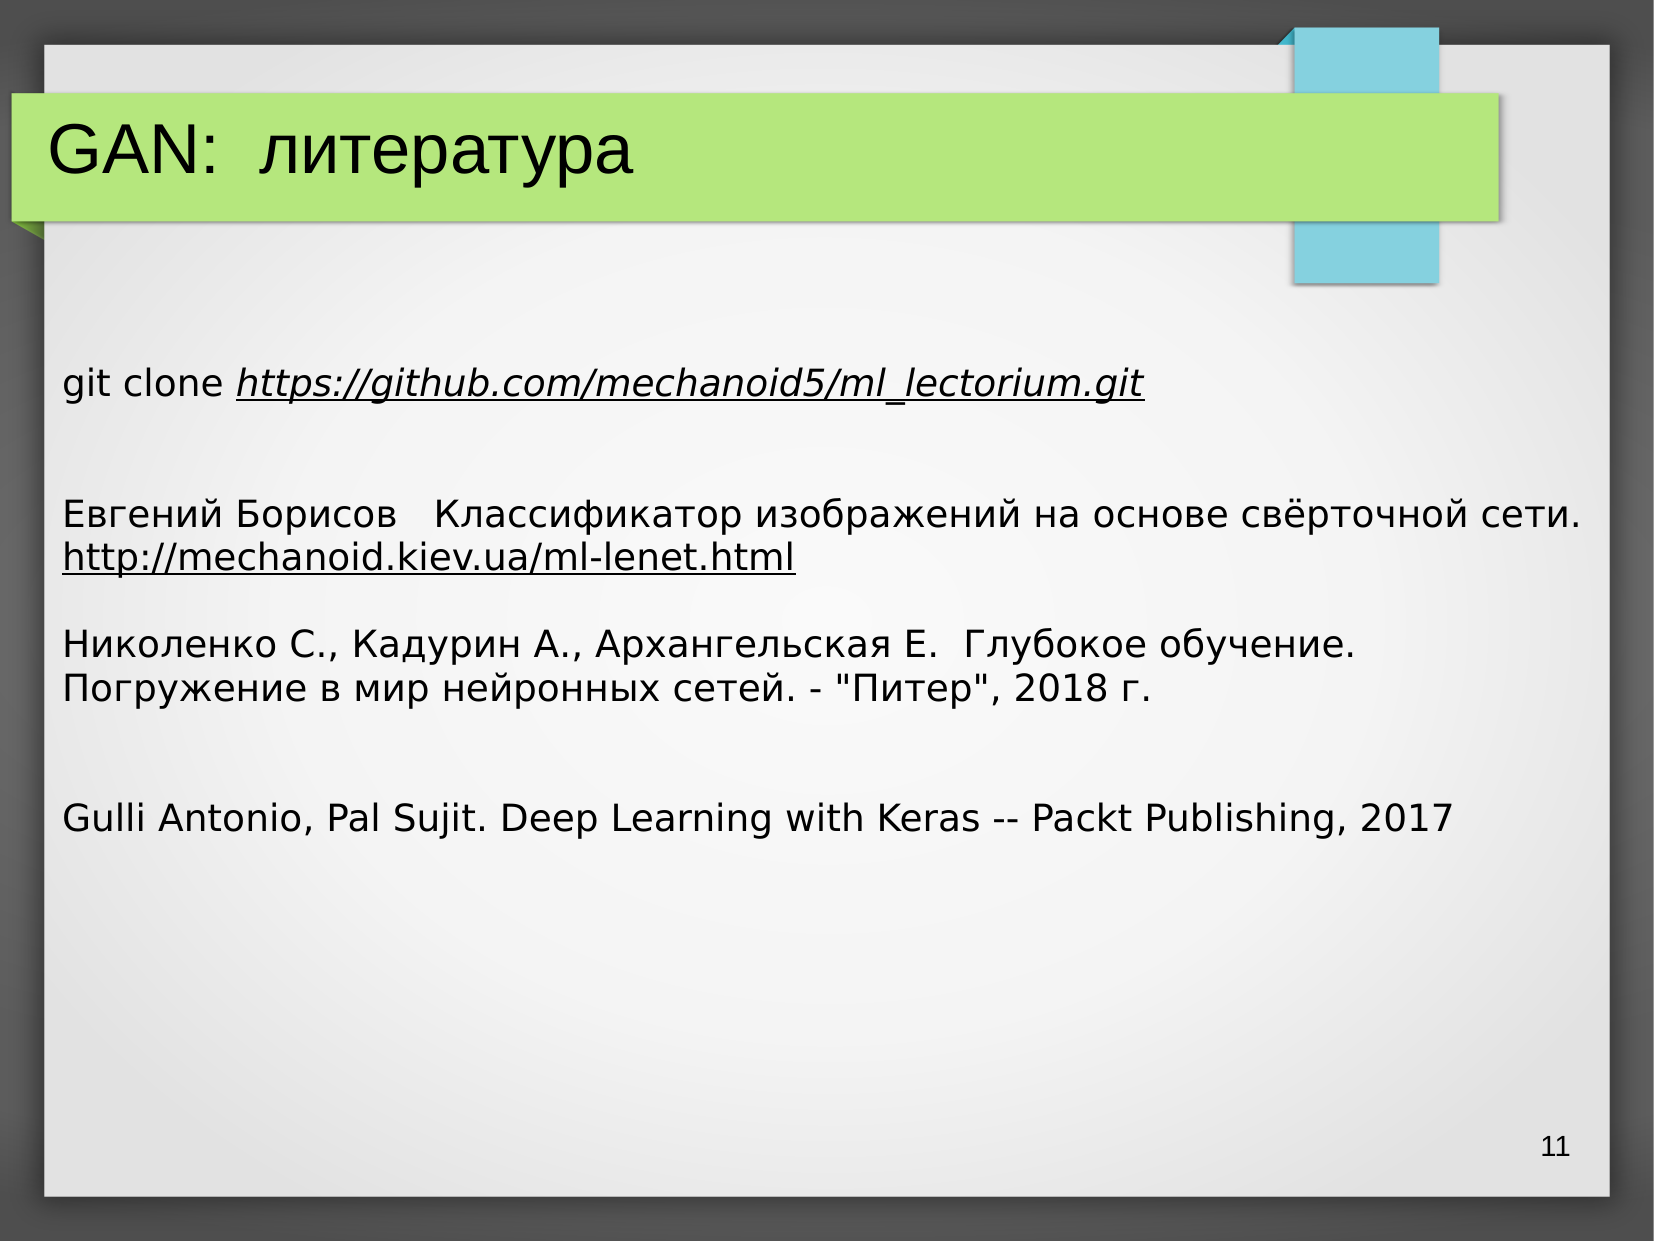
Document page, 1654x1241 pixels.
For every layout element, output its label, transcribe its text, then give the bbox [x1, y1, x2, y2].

title GAN: литература [47, 96, 1536, 201]
picture [0, 0, 1654, 1241]
text_box git clone https://github.com/mechanoid5/ml_lectorium.git Евгений Борисов Классификатор изображений на основе свёрточной сети. http://mechanoid.kiev.ua/ml-lenet.html Николенко С., Кадурин А., Архангельская Е. Глубокое обучение. Погружение в мир нейронных сетей. - "Питер", 2018 г. Gulli Antonio, Pal Sujit. Deep Learning with Keras -- Packt Publishing, 2017 [47, 354, 1607, 910]
